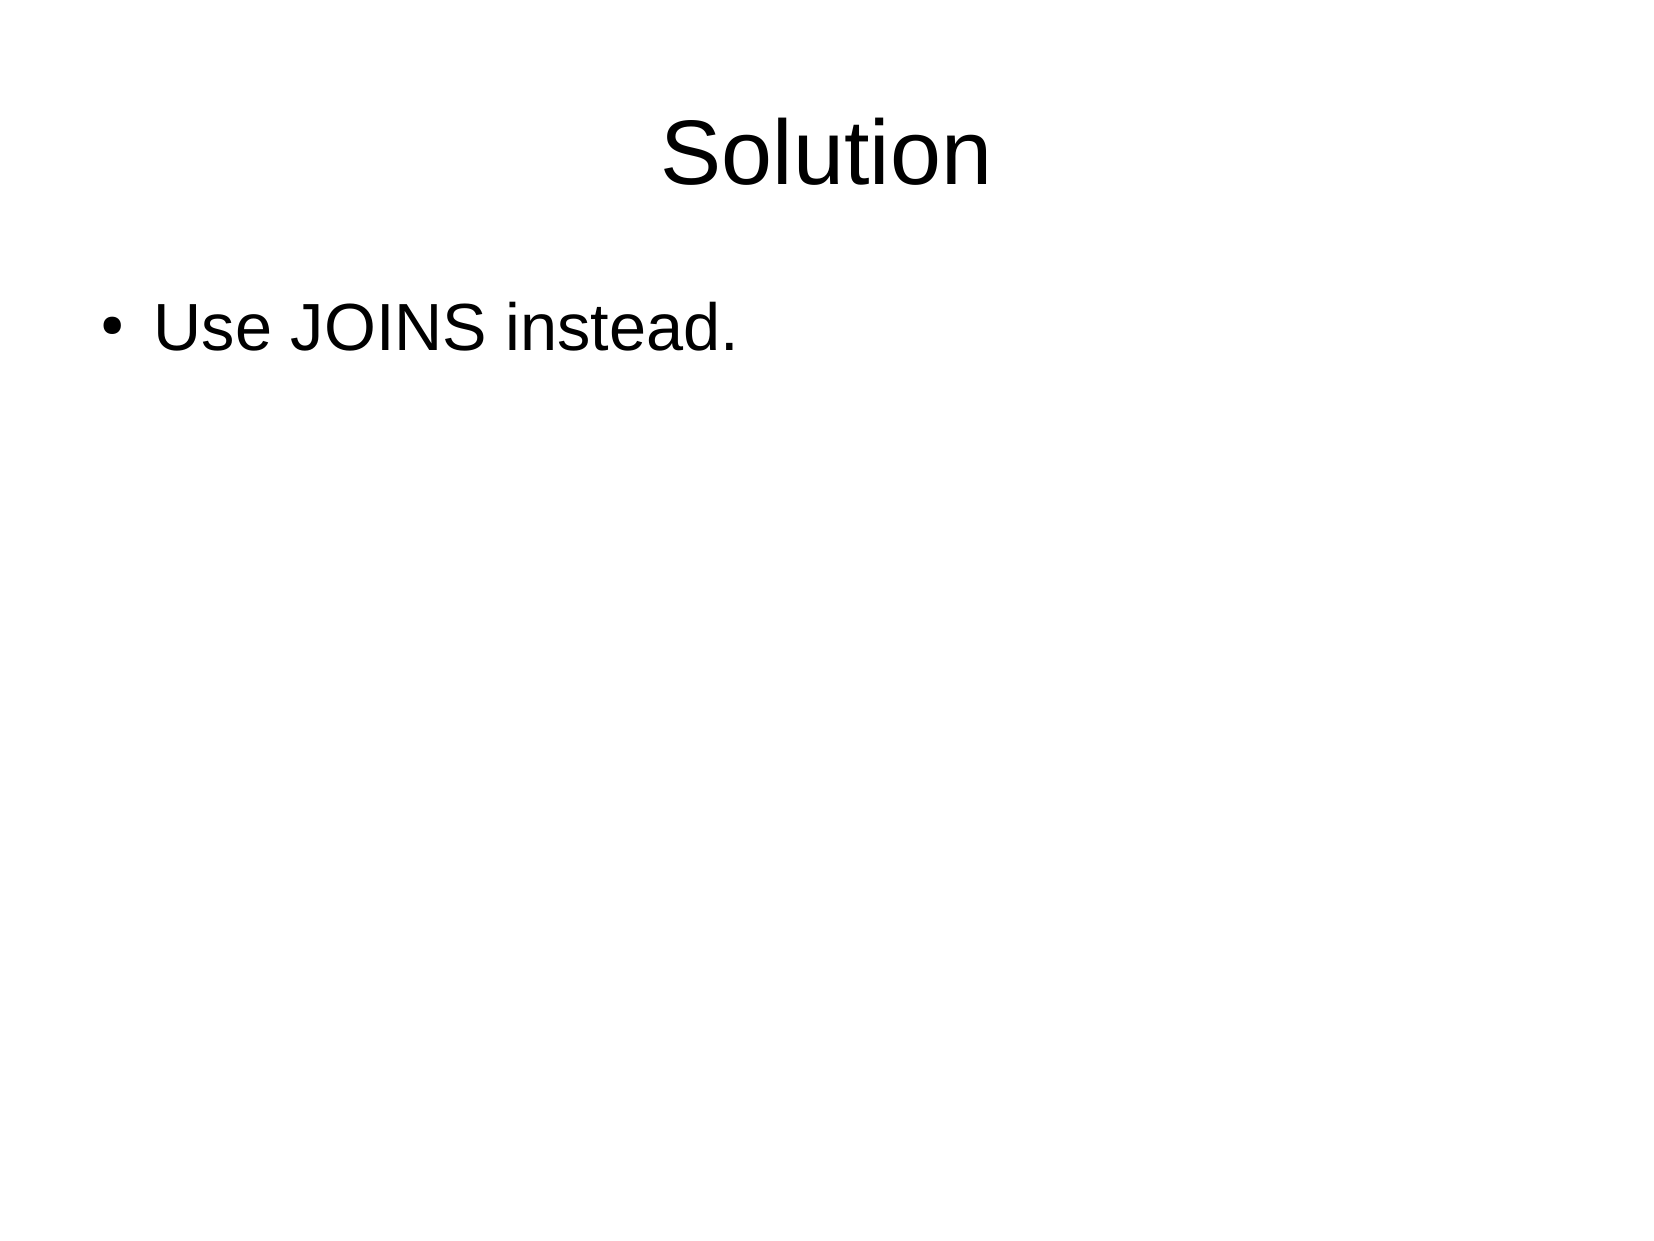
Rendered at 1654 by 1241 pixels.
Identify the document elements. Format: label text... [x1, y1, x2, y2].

list Use JOINS instead. [82, 290, 1538, 1010]
title Solution [82, 49, 1571, 257]
